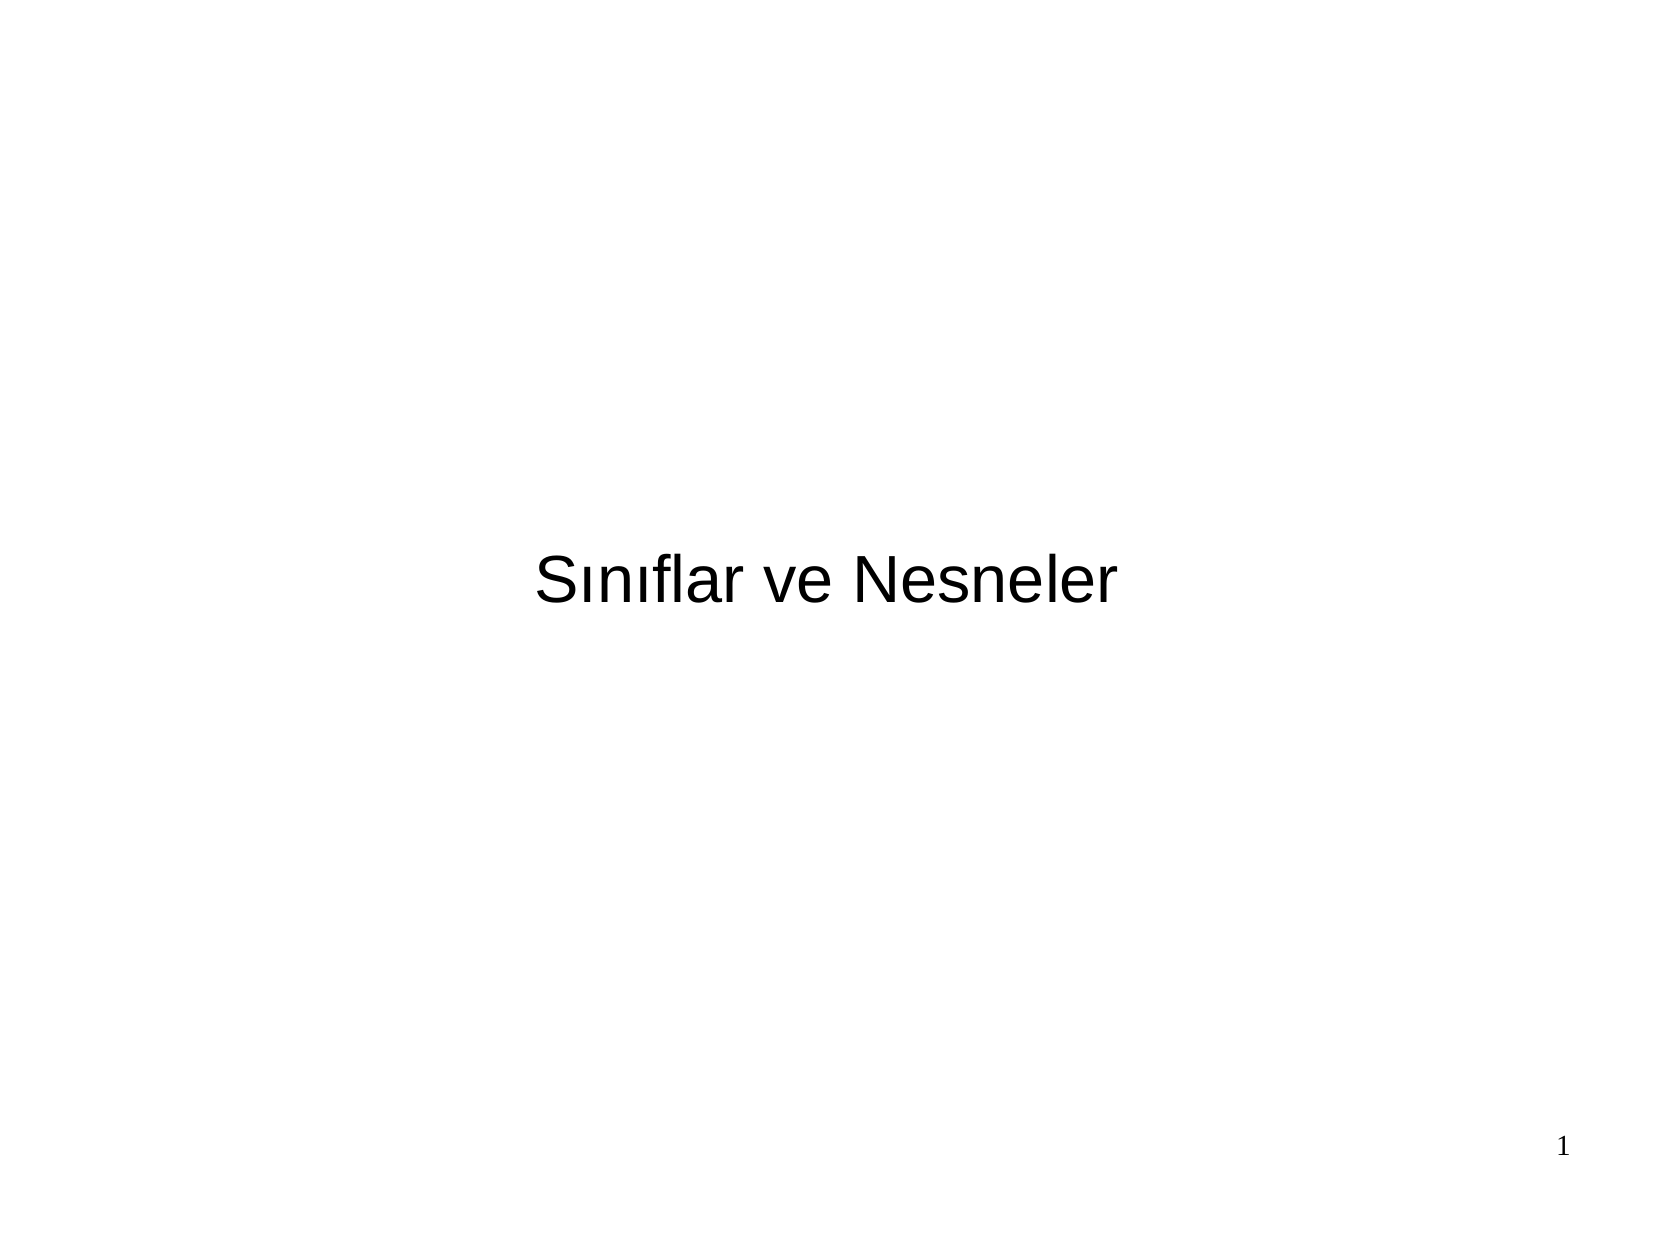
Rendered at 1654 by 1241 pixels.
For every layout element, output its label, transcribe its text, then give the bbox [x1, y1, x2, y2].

subtitle Sınıflar ve Nesneler [82, 49, 1571, 1109]
